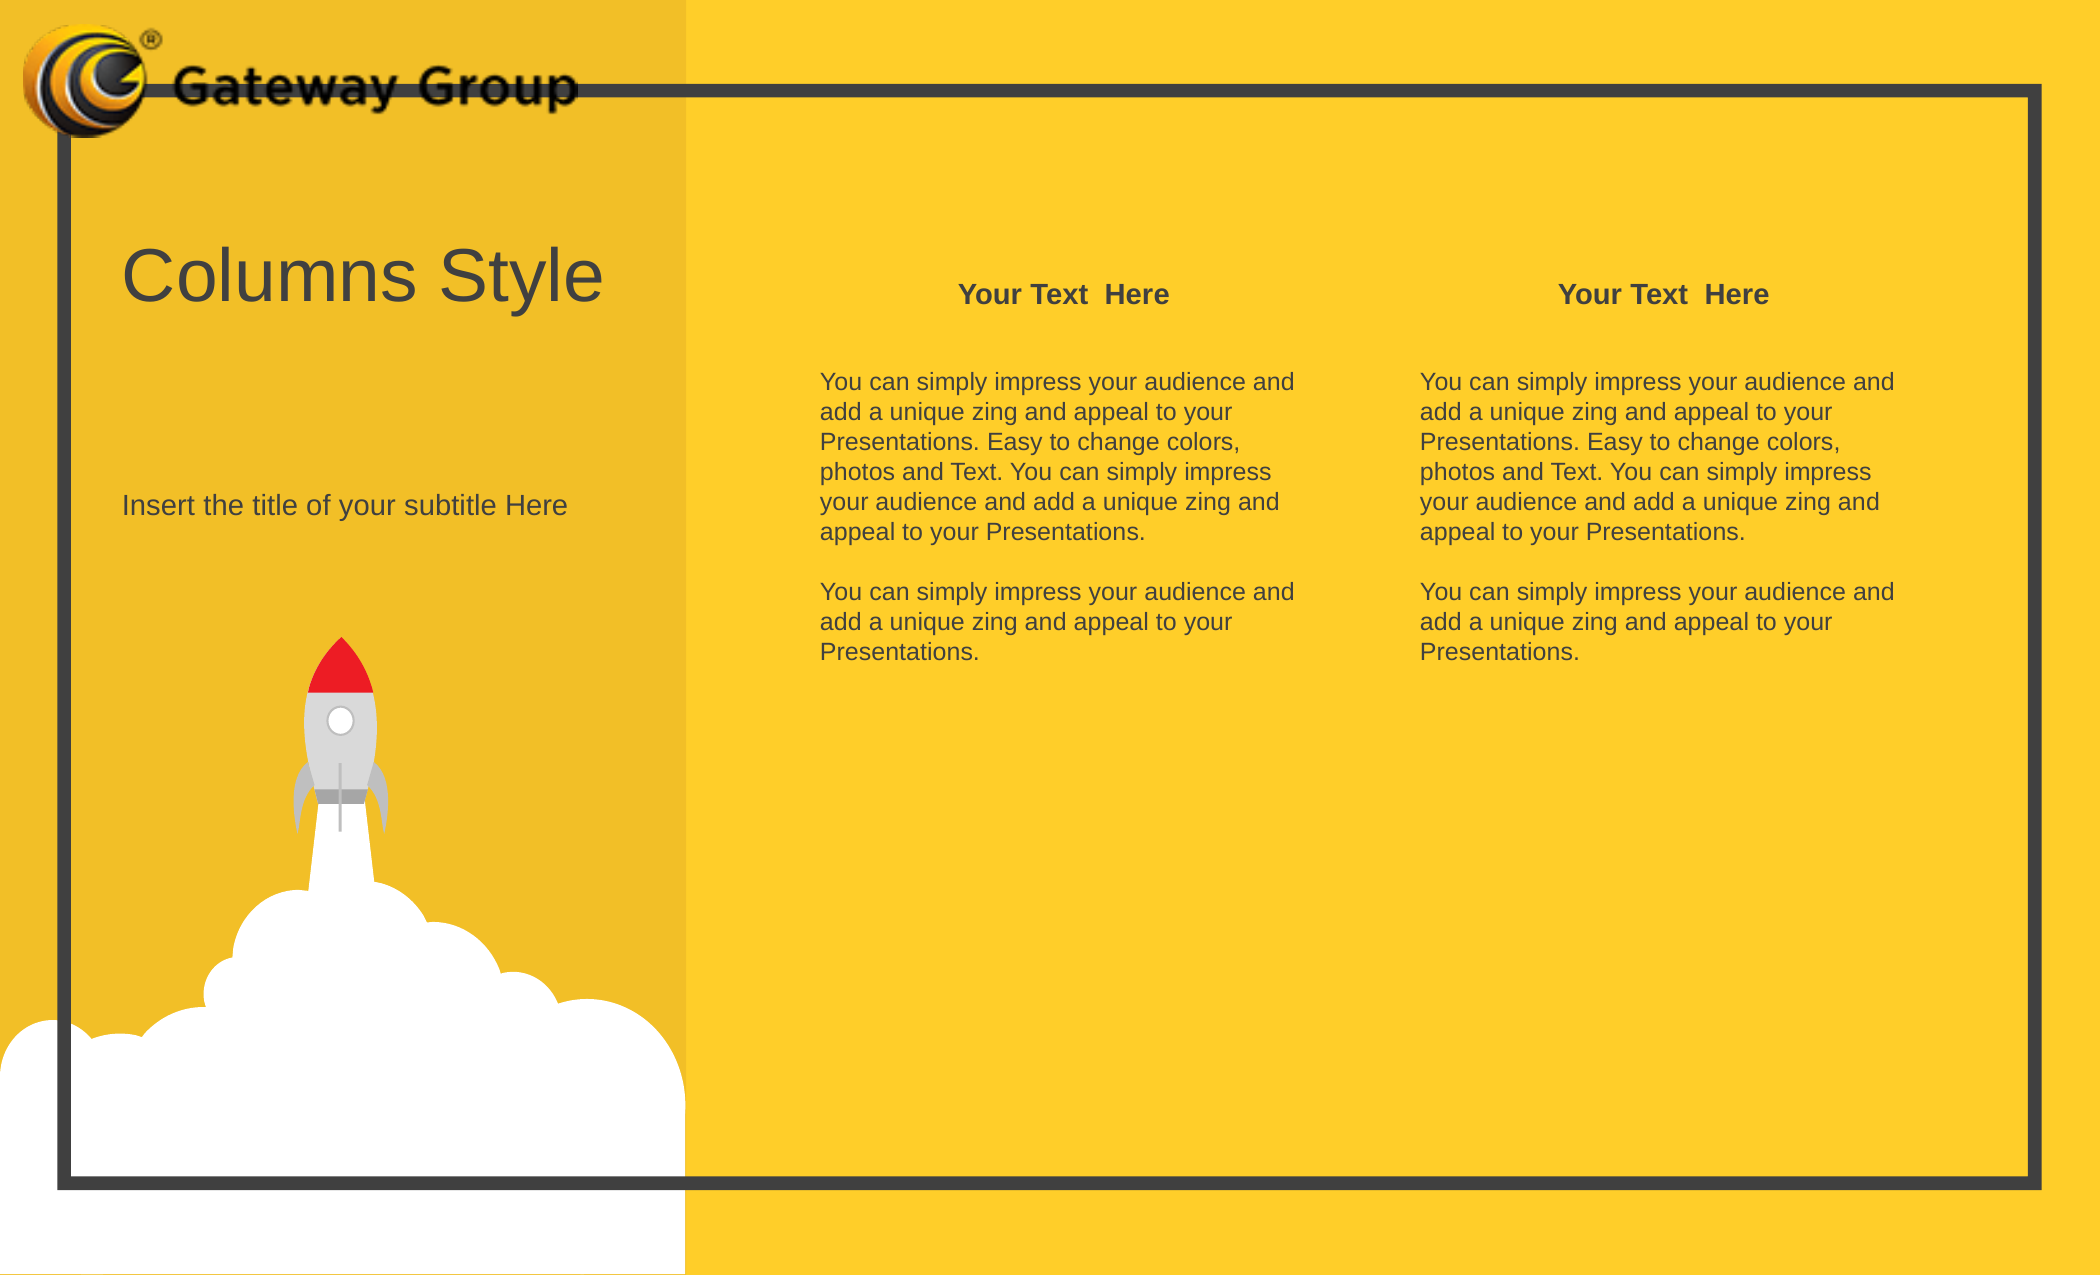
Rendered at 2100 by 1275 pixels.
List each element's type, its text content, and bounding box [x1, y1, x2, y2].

text_box Your Text Here [1405, 267, 1923, 318]
text_box You can simply impress your audience and add a unique zing and appeal to your Presentations. Easy to change colors, photos and Text. You can simply impress your audience and add a unique zing and appeal to your Presentations. You can simply impress your audience and add a unique zing and appeal to your Presentations. [1405, 358, 1923, 673]
text_box Columns Style [107, 101, 636, 440]
picture [23, 24, 578, 138]
text_box Your Text Here [805, 267, 1323, 318]
text_box Insert the title of your subtitle Here [107, 440, 636, 566]
text_box You can simply impress your audience and add a unique zing and appeal to your Presentations. Easy to change colors, photos and Text. You can simply impress your audience and add a unique zing and appeal to your Presentations. You can simply impress your audience and add a unique zing and appeal to your Presentations. [805, 358, 1323, 673]
